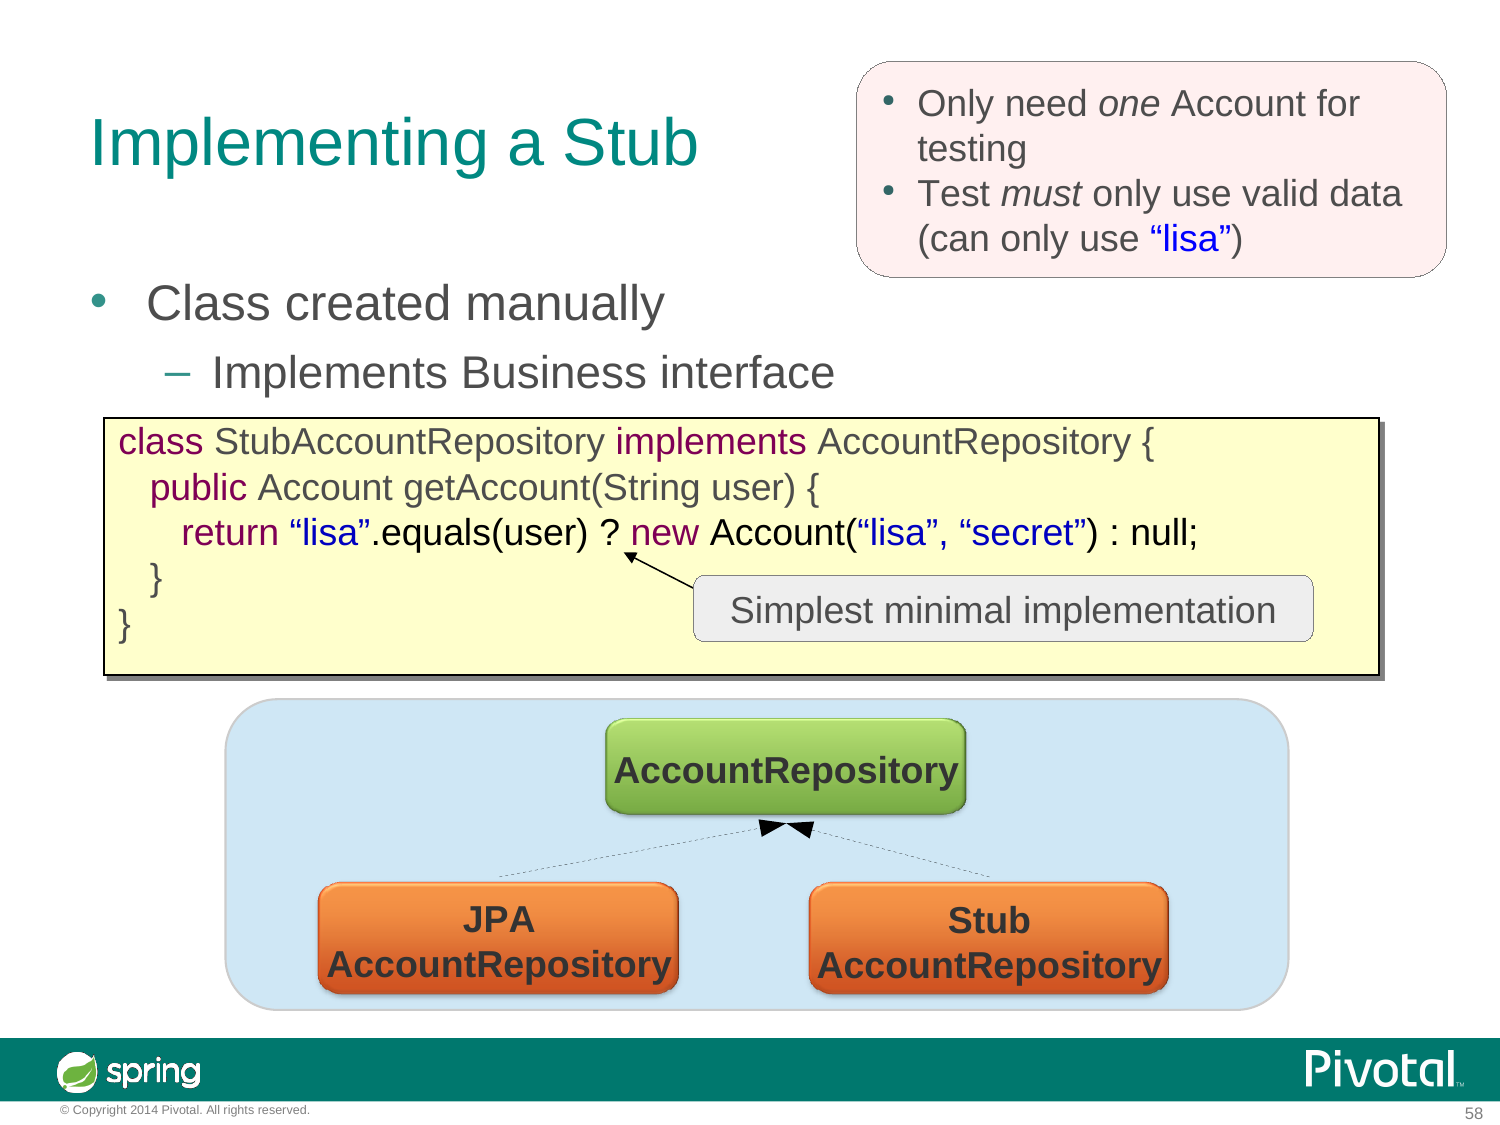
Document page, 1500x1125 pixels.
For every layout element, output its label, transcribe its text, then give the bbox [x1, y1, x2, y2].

text_box [225, 699, 1289, 1010]
picture [1306, 1050, 1464, 1087]
text_box Only need one Account for testing Test must only use valid data (can only use “lisa”) [856, 61, 1447, 278]
title Implementing a Stub [75, 45, 1426, 233]
list class StubAccountRepository implements AccountRepository { public Account getAccount(String user) { return “lisa”.equals(user) ? new Account(“lisa”, “secret”) : null; } } [103, 418, 1379, 676]
picture [597, 713, 976, 824]
picture [32, 1041, 210, 1103]
text_box Simplest minimal implementation [693, 575, 1314, 642]
list Class created manually Implements Business interface [75, 262, 1426, 1005]
picture [309, 876, 689, 1005]
picture [800, 876, 1179, 1005]
